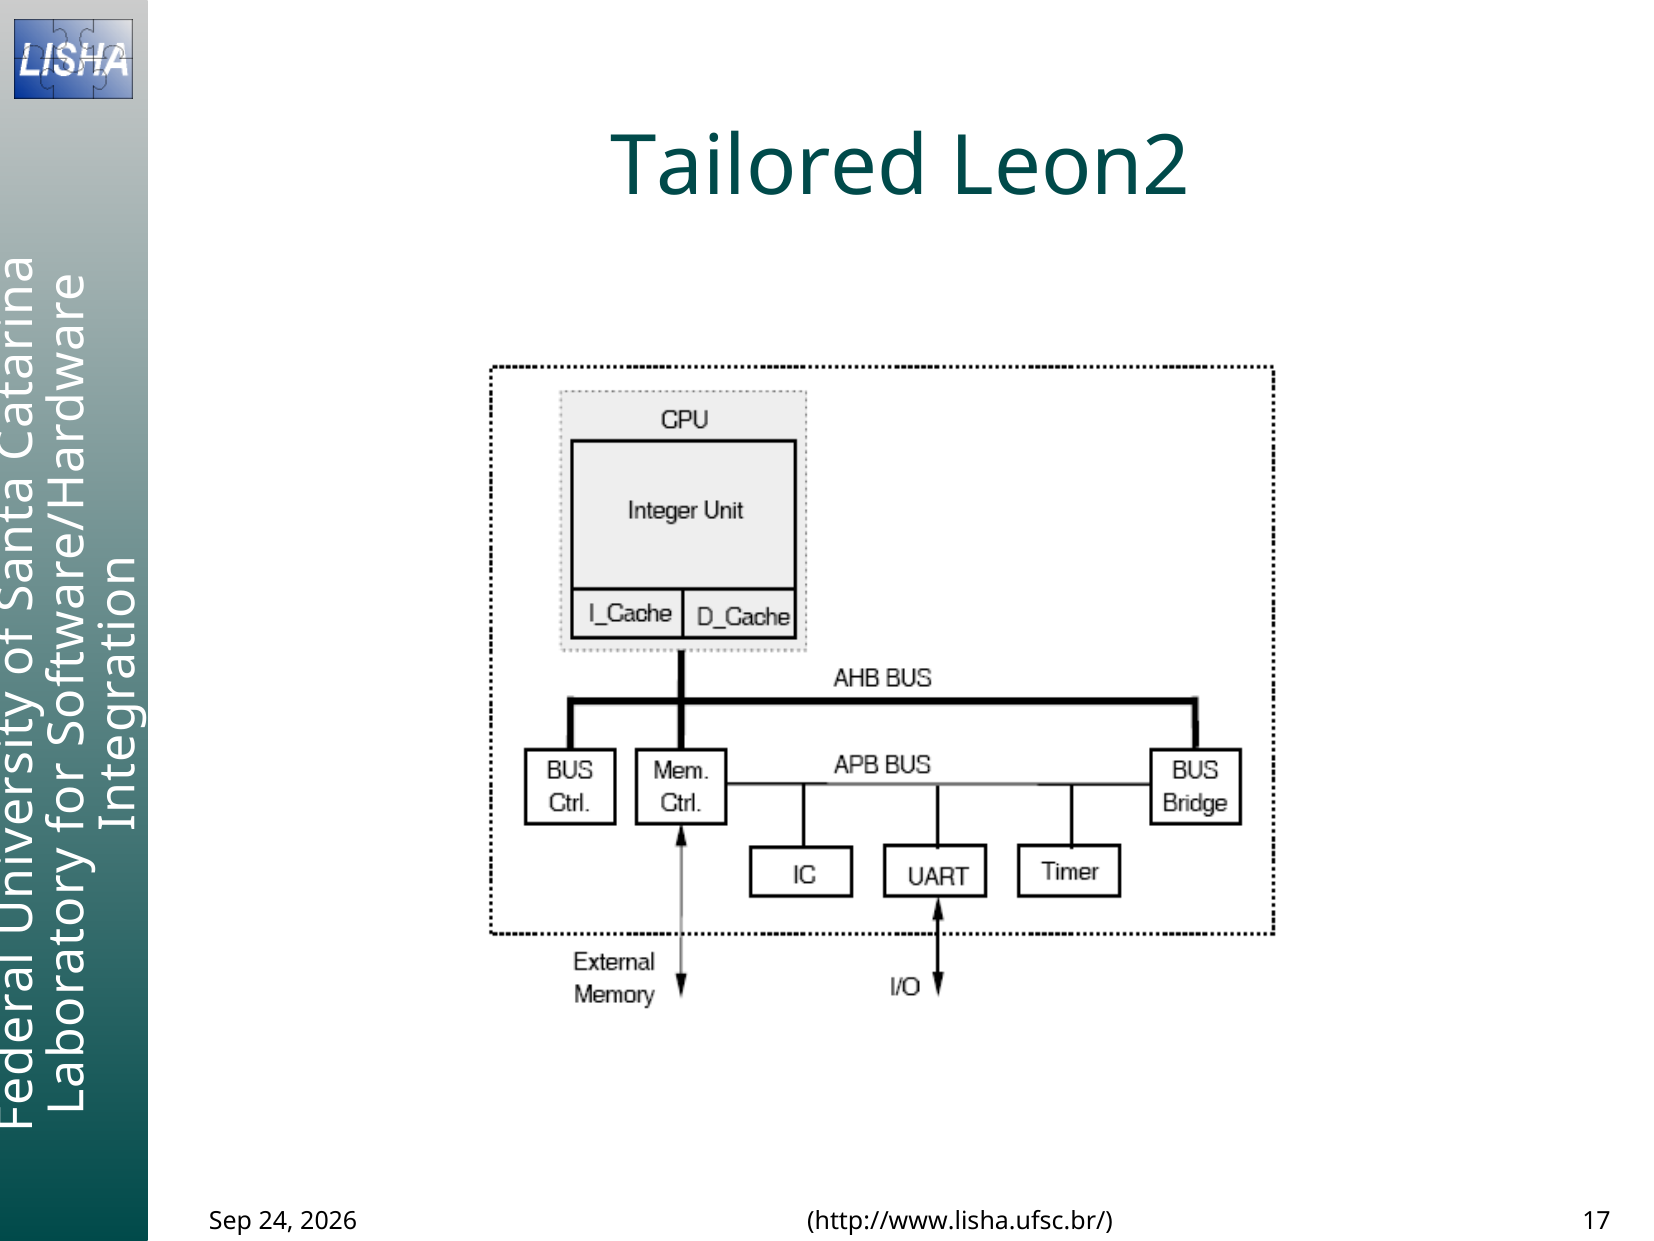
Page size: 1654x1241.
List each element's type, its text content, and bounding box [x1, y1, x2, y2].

picture [478, 351, 1292, 1021]
picture [14, 19, 133, 99]
title Tailored Leon2 [206, 58, 1595, 267]
